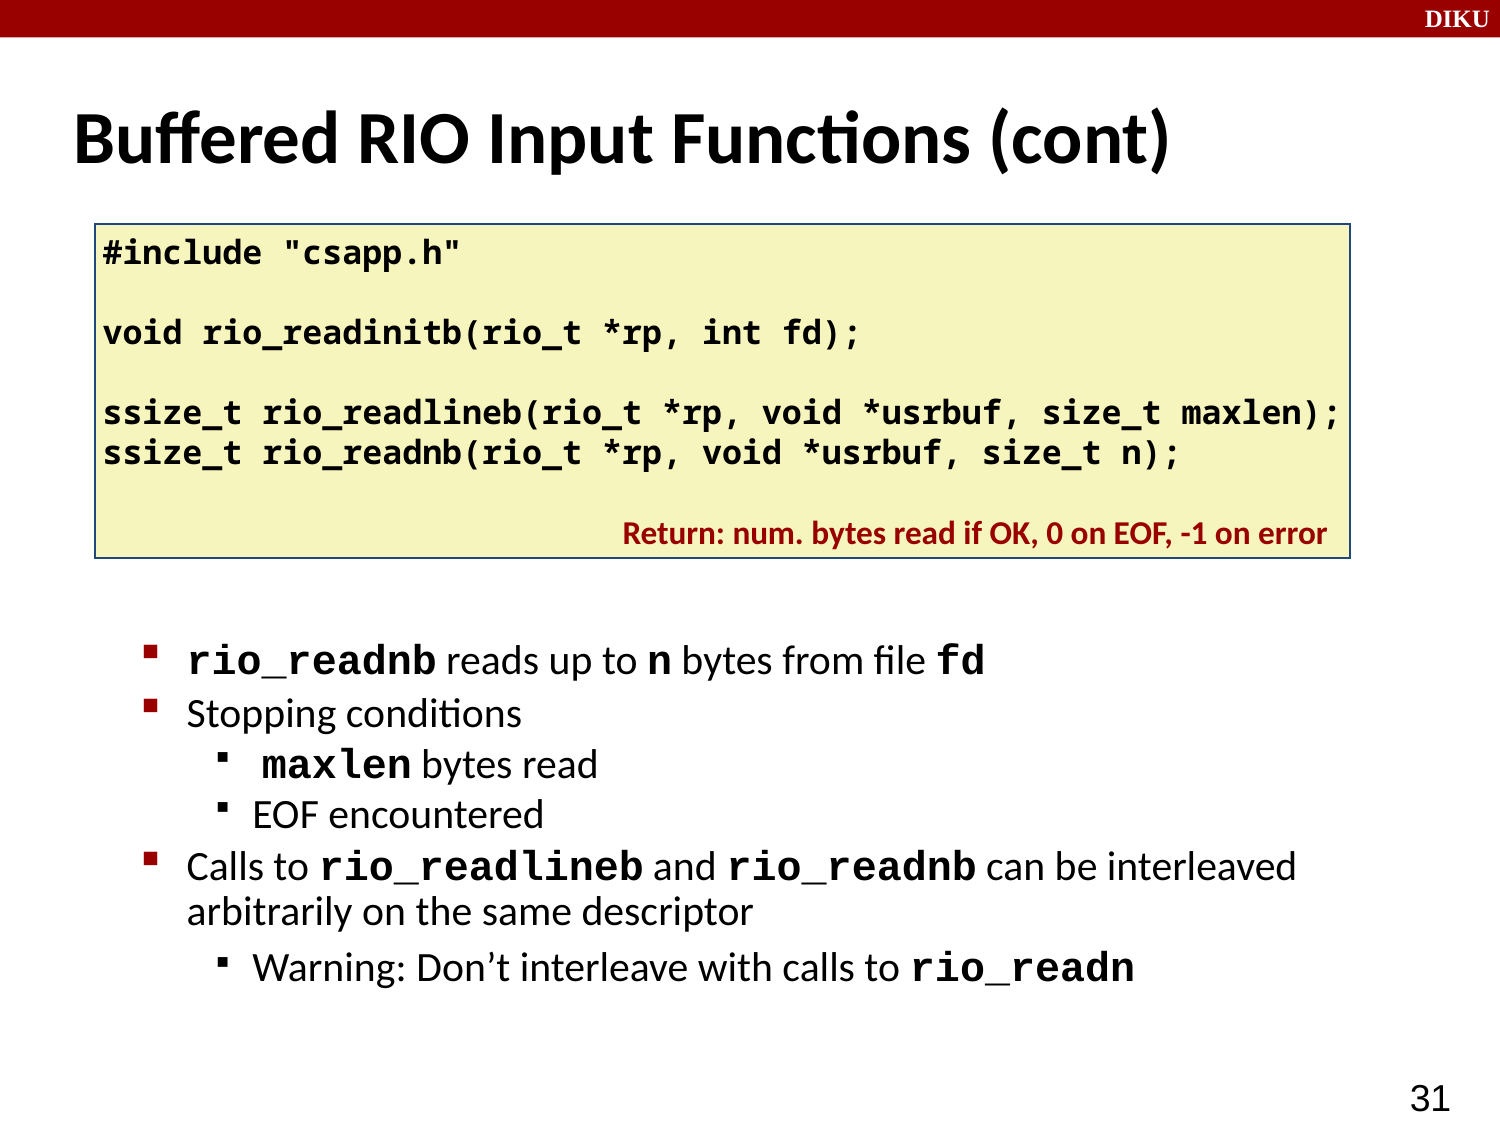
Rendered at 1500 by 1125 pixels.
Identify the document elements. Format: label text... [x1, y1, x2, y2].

text_box rio_readnb reads up to n bytes from file fd Stopping conditions maxlen bytes read EOF encountered Calls to rio_readlineb and rio_readnb can be interleaved arbitrarily on the same descriptor Warning: Don’t interleave with calls to rio_readn [50, 562, 1413, 1038]
text_box Buffered RIO Input Functions (cont) [58, 71, 1304, 197]
text_box #include "csapp.h" void rio_readinitb(rio_t *rp, int fd); ssize_t rio_readlineb(rio_t *rp, void *usrbuf, size_t maxlen); ssize_t rio_readnb(rio_t *rp, void *usrbuf, size_t n); Return: num. bytes read if OK, 0 on EOF, -1 on error [95, 224, 1351, 559]
